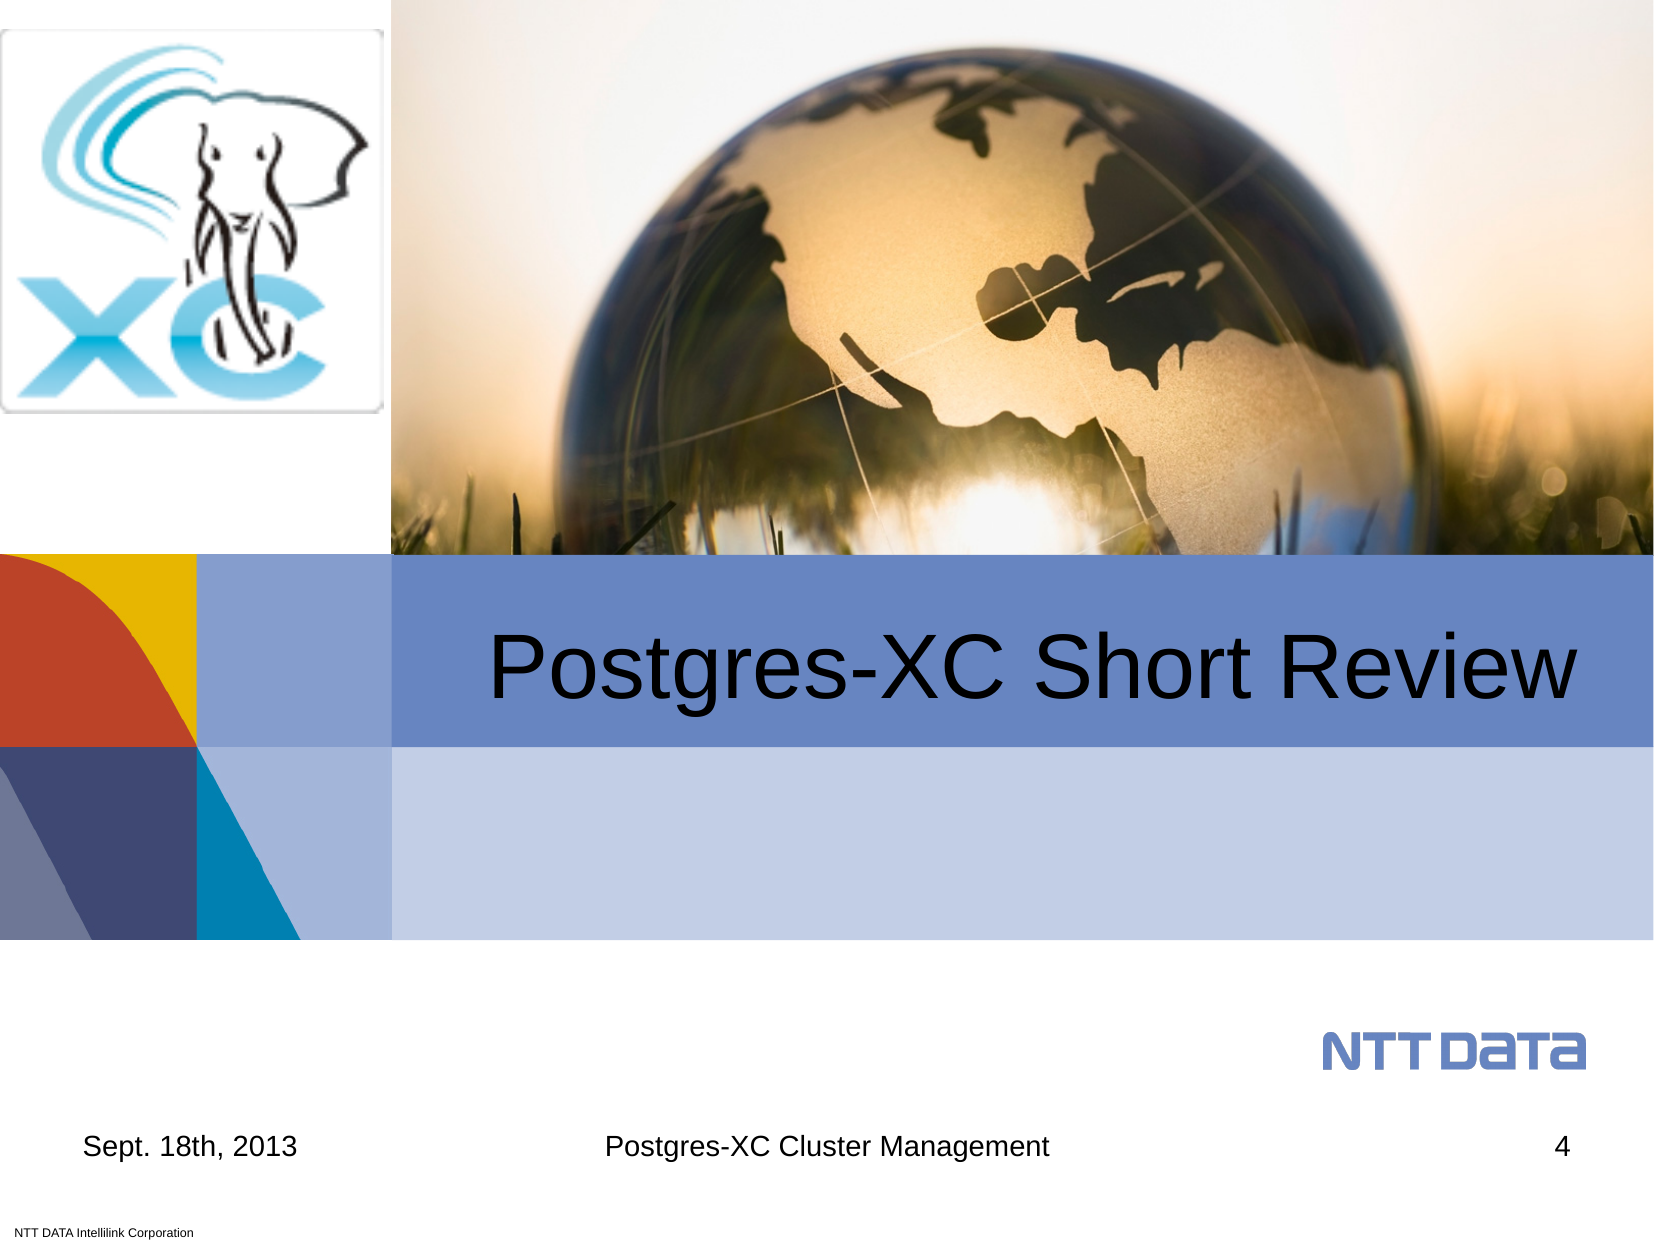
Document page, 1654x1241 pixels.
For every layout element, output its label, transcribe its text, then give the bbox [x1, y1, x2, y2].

picture [1323, 1032, 1586, 1070]
title Postgres-XC Short Review [413, 614, 1654, 721]
picture [0, 0, 1654, 940]
picture [0, 29, 384, 414]
